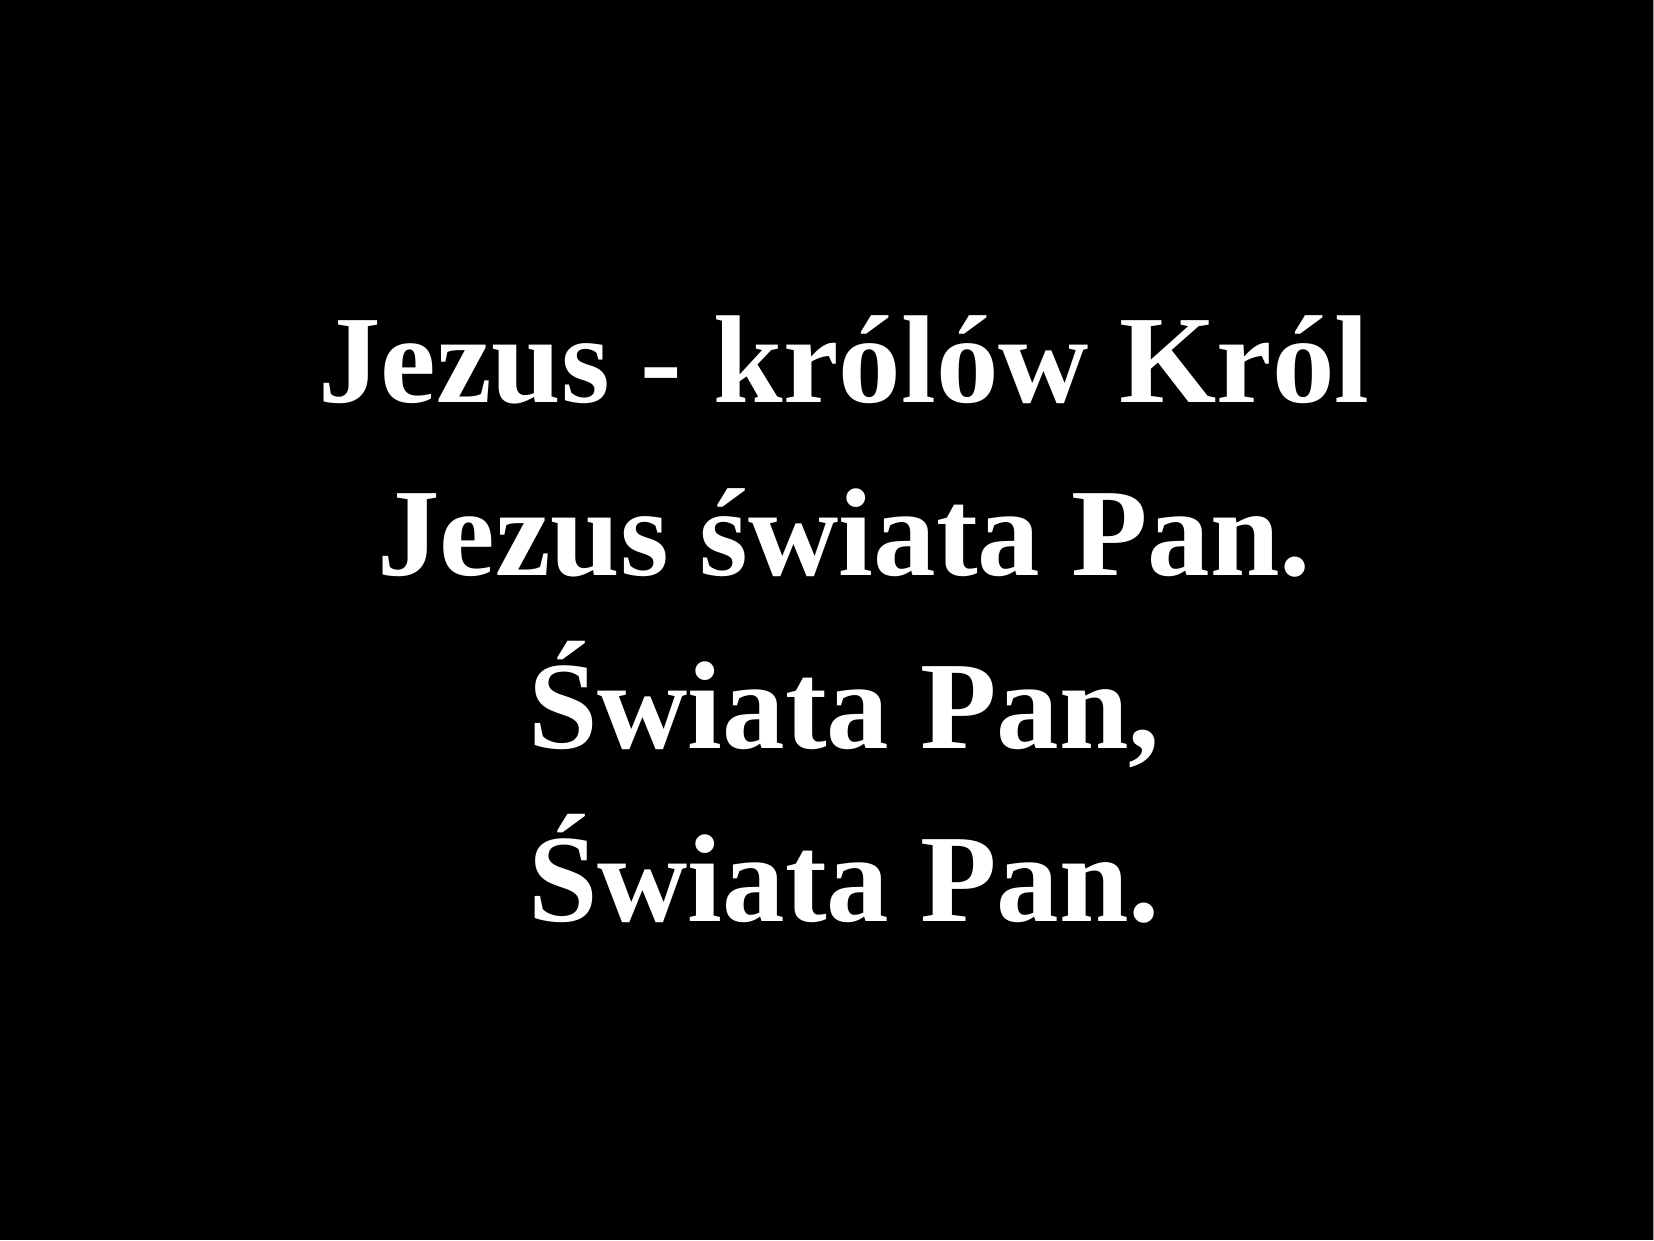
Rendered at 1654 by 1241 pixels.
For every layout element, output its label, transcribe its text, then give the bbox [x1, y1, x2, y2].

subtitle Jezus - królów Król ppp Jezus świata Pan. ppp Świata Pan, ppp Świata Pan. [0, 0, 1654, 1241]
